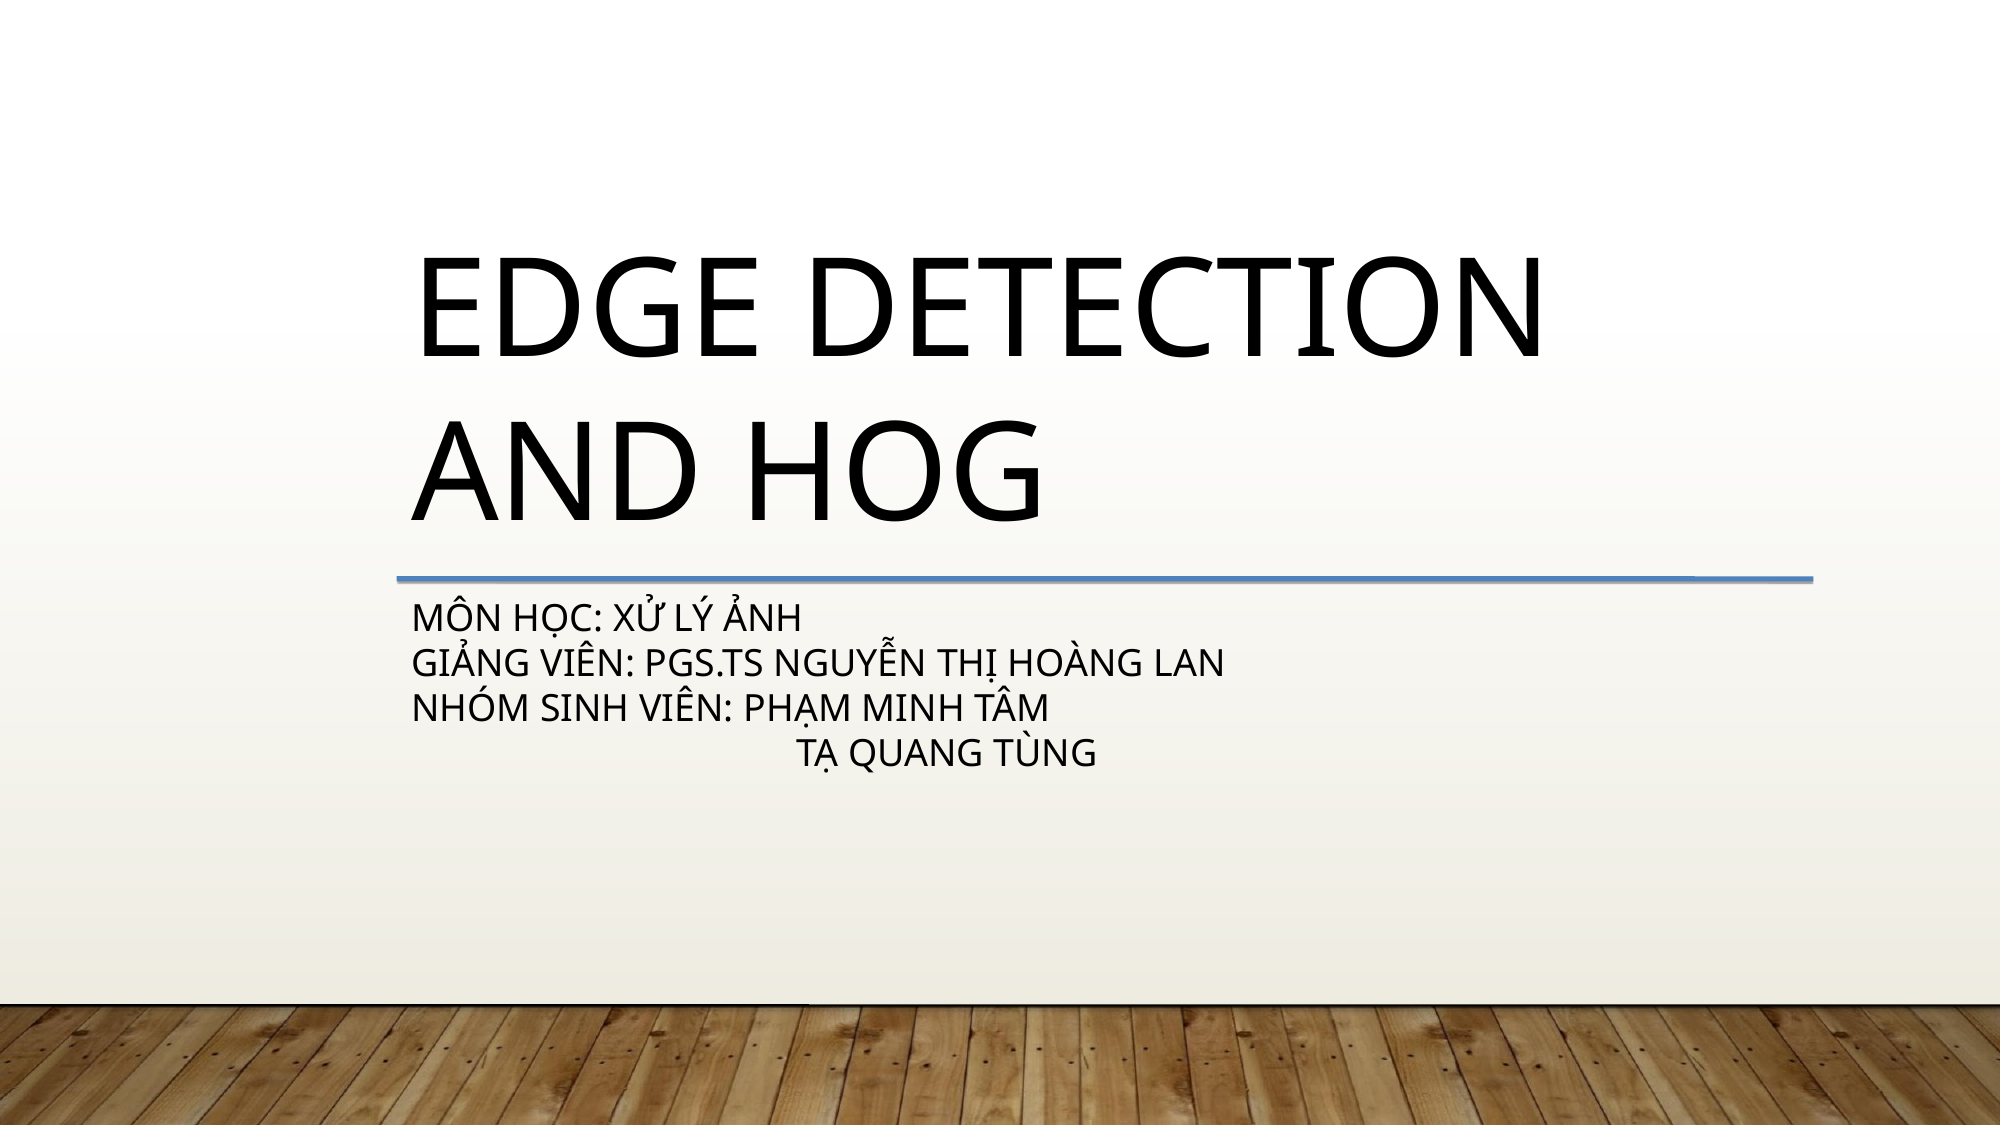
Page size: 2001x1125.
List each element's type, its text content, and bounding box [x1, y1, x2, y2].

picture [0, 1007, 2000, 1125]
text_box MÔN HỌC: XỬ LÝ ẢNH GIẢNG VIÊN: PGS.TS NGUYỄN THỊ HOÀNG LAN NHÓM SINH VIÊN: PHẠM MINH TÂM TẠ QUANG TÙNG [396, 579, 1814, 793]
text_box EDGE DETECTION AND HOG [396, 131, 1814, 549]
